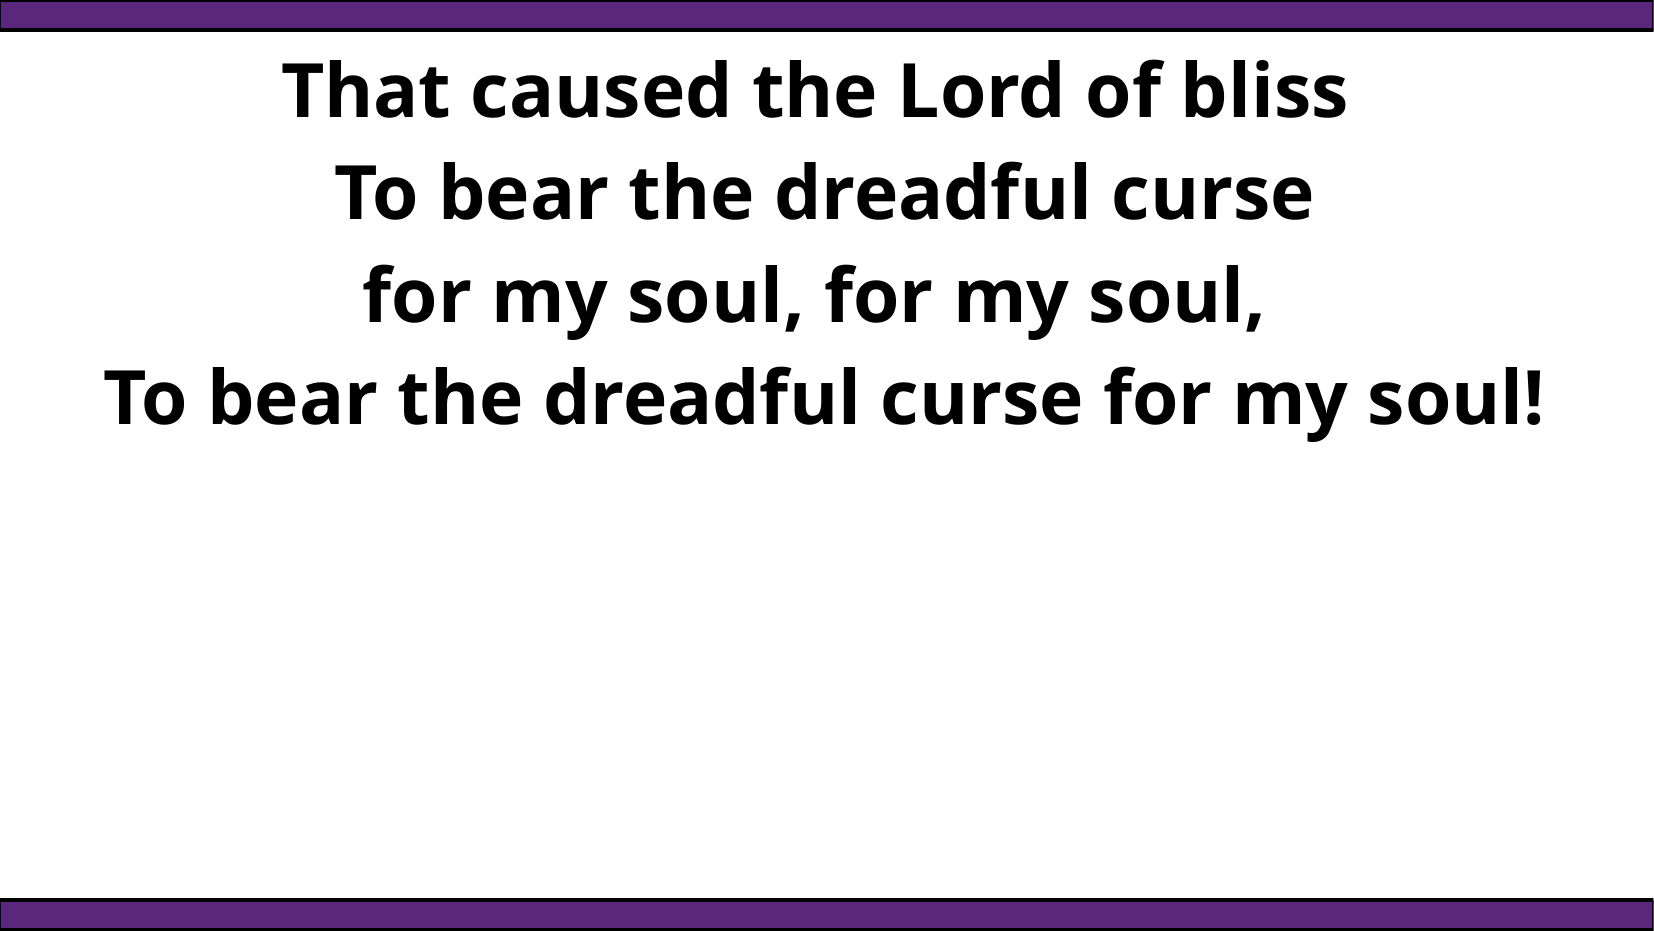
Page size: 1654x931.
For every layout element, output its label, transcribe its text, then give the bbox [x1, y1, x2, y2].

text_box [0, 0, 1654, 31]
text_box [0, 900, 1654, 931]
text_box That caused the Lord of bliss To bear the dreadful curse for my soul, for my soul, To bear the dreadful curse for my soul! [60, 30, 1591, 445]
picture [0, 31, 1654, 900]
